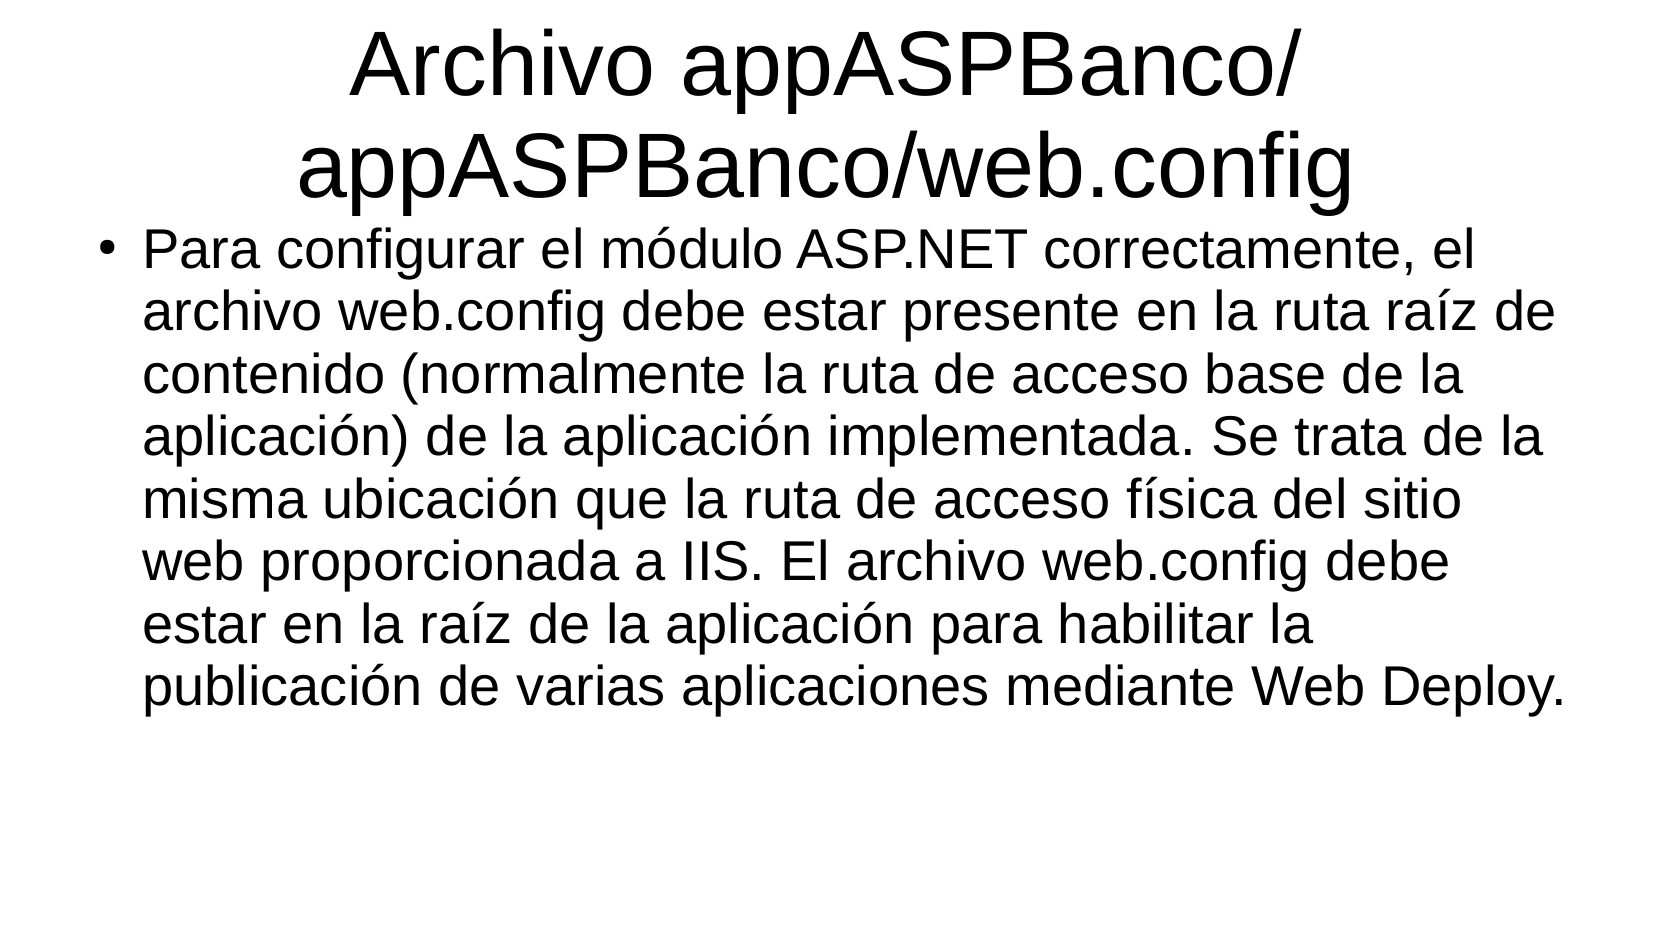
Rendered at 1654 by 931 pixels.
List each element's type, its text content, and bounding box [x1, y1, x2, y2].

list Para configurar el módulo ASP.NET correctamente, el archivo web.config debe estar presente en la ruta raíz de contenido (normalmente la ruta de acceso base de la aplicación) de la aplicación implementada. Se trata de la misma ubicación que la ruta de acceso física del sitio web proporcionada a IIS. El archivo web.config debe estar en la raíz de la aplicación para habilitar la publicación de varias aplicaciones mediante Web Deploy. [82, 217, 1571, 758]
title Archivo appASPBanco/ appASPBanco/web.config [82, 12, 1571, 217]
